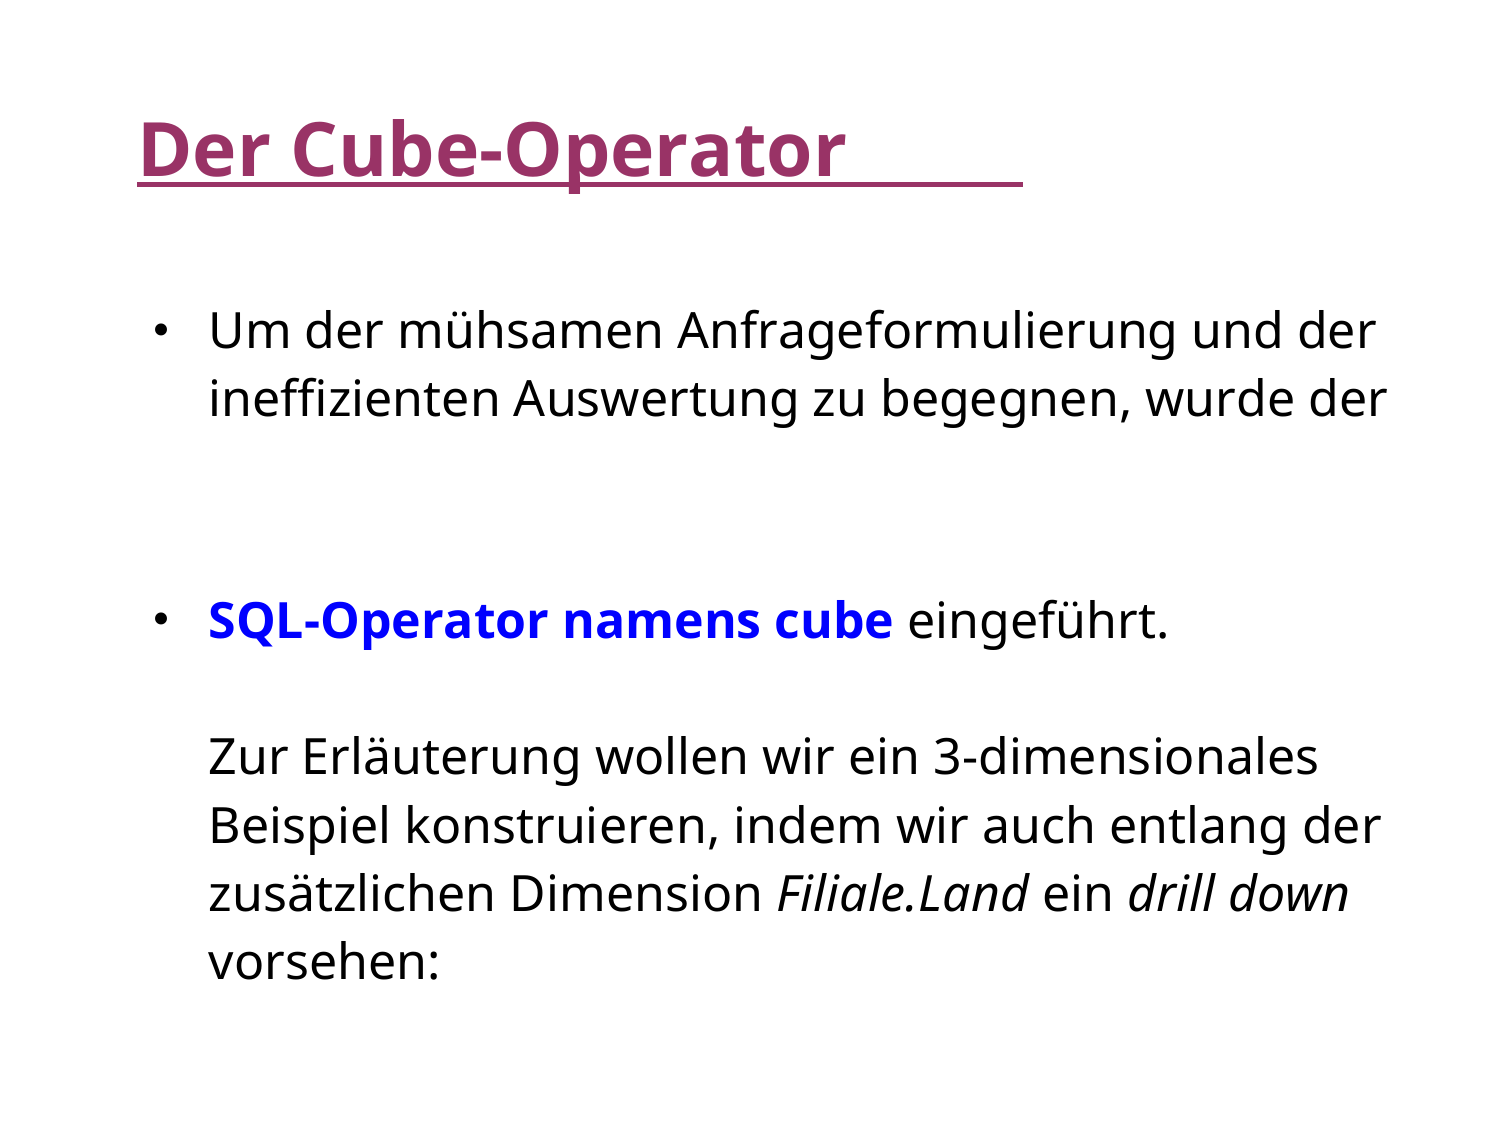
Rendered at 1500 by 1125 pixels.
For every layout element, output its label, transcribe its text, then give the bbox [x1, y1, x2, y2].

list Um der mühsamen Anfrageformulierung und der ineffizienten Auswertung zu begegnen, wurde der SQL-Operator namens cube eingeführt. Zur Erläuterung wollen wir ein 3-dimensionales Beispiel konstruieren, indem wir auch entlang der zusätzlichen Dimension Filiale.Land ein drill down vorsehen: [137, 287, 1413, 963]
title Der Cube-Operator [137, 101, 1413, 193]
